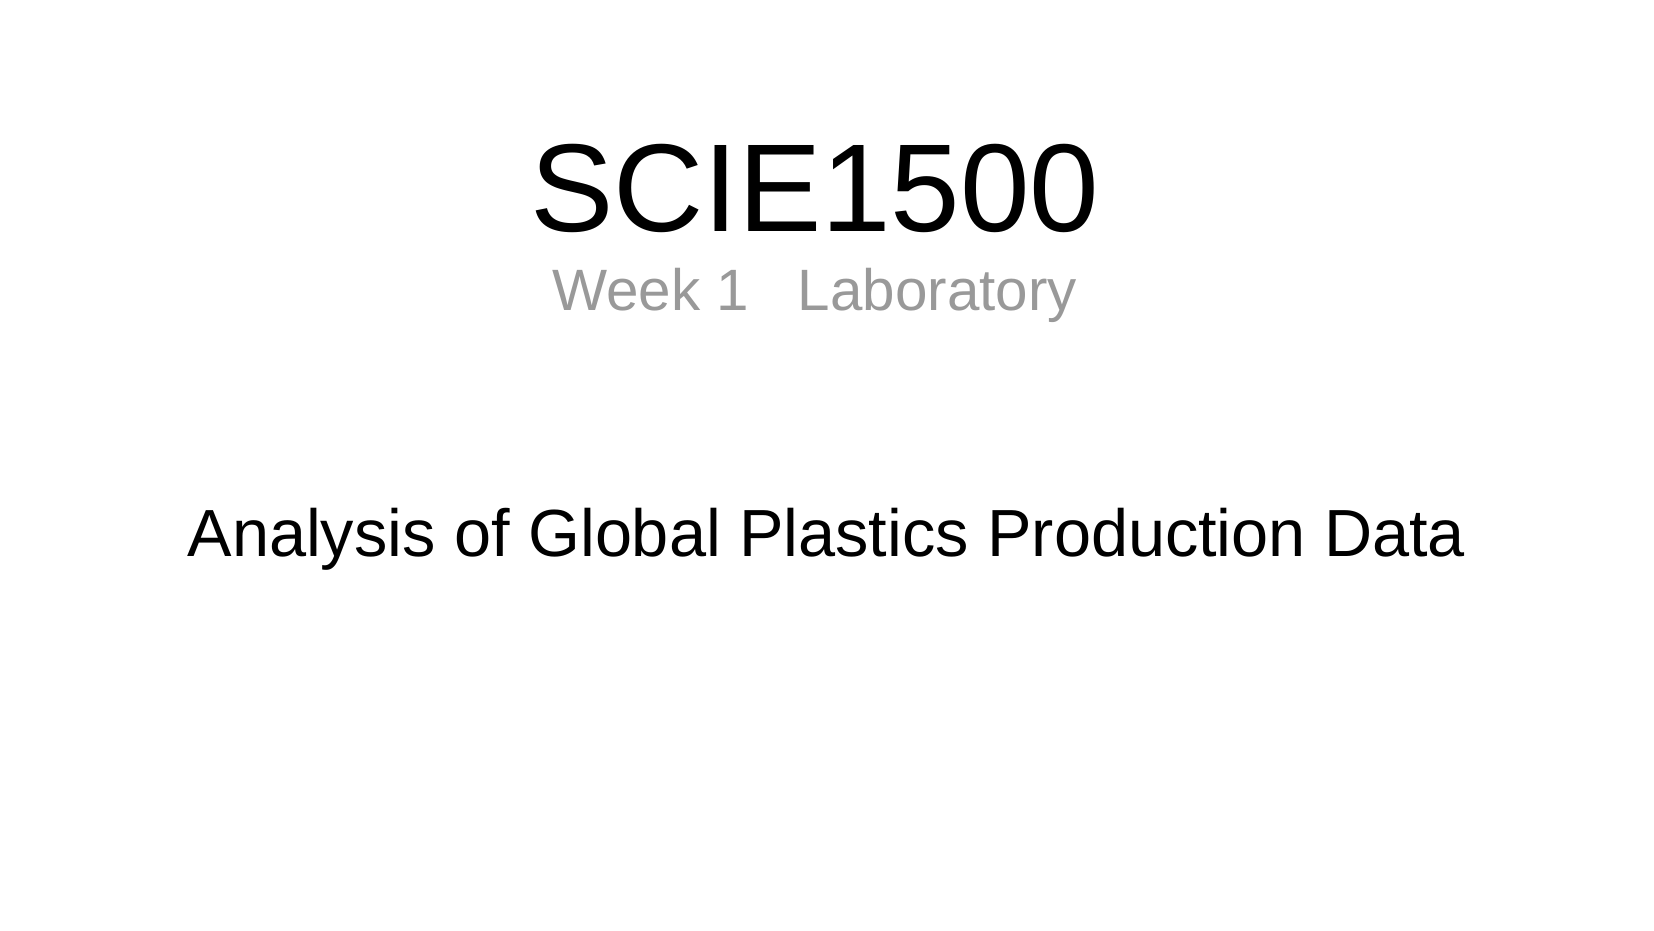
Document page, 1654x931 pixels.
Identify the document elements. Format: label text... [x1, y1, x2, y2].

title SCIE1500 Week 1 Laboratory [70, 118, 1559, 324]
text_box Analysis of Global Plastics Production Data [82, 496, 1571, 571]
